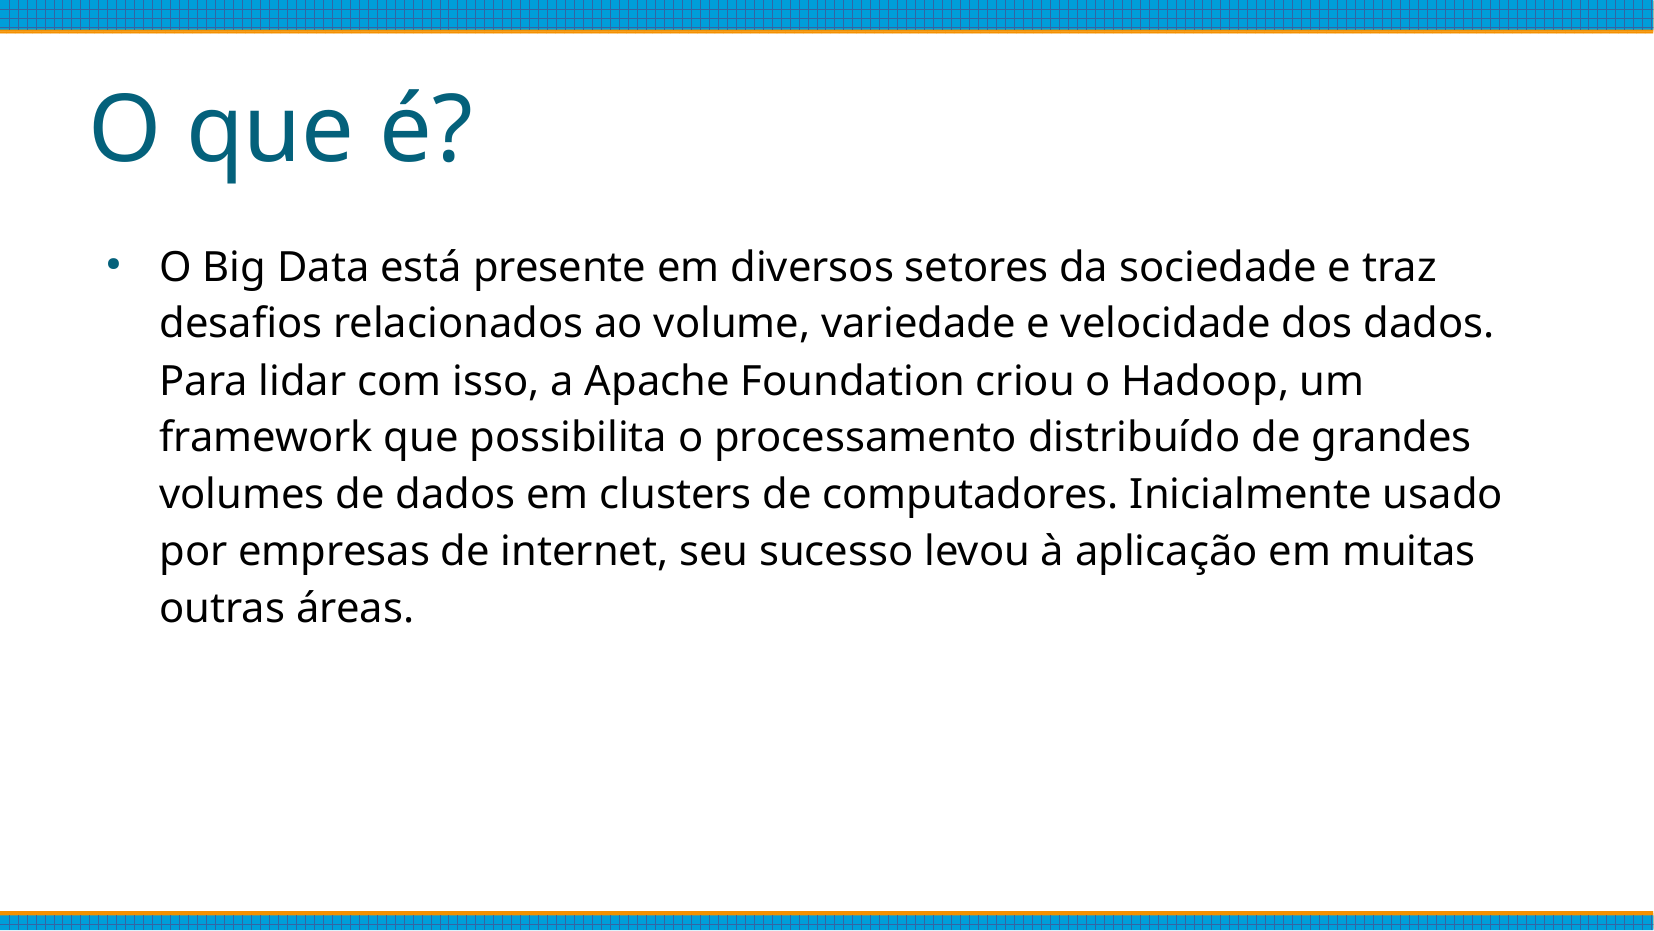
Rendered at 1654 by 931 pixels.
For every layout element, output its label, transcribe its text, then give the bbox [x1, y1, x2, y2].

title O que é? [88, 44, 1565, 207]
list O Big Data está presente em diversos setores da sociedade e traz desafios relacionados ao volume, variedade e velocidade dos dados. Para lidar com isso, a Apache Foundation criou o Hadoop, um framework que possibilita o processamento distribuído de grandes volumes de dados em clusters de computadores. Inicialmente usado por empresas de internet, seu sucesso levou à aplicação em muitas outras áreas. [88, 236, 1565, 901]
